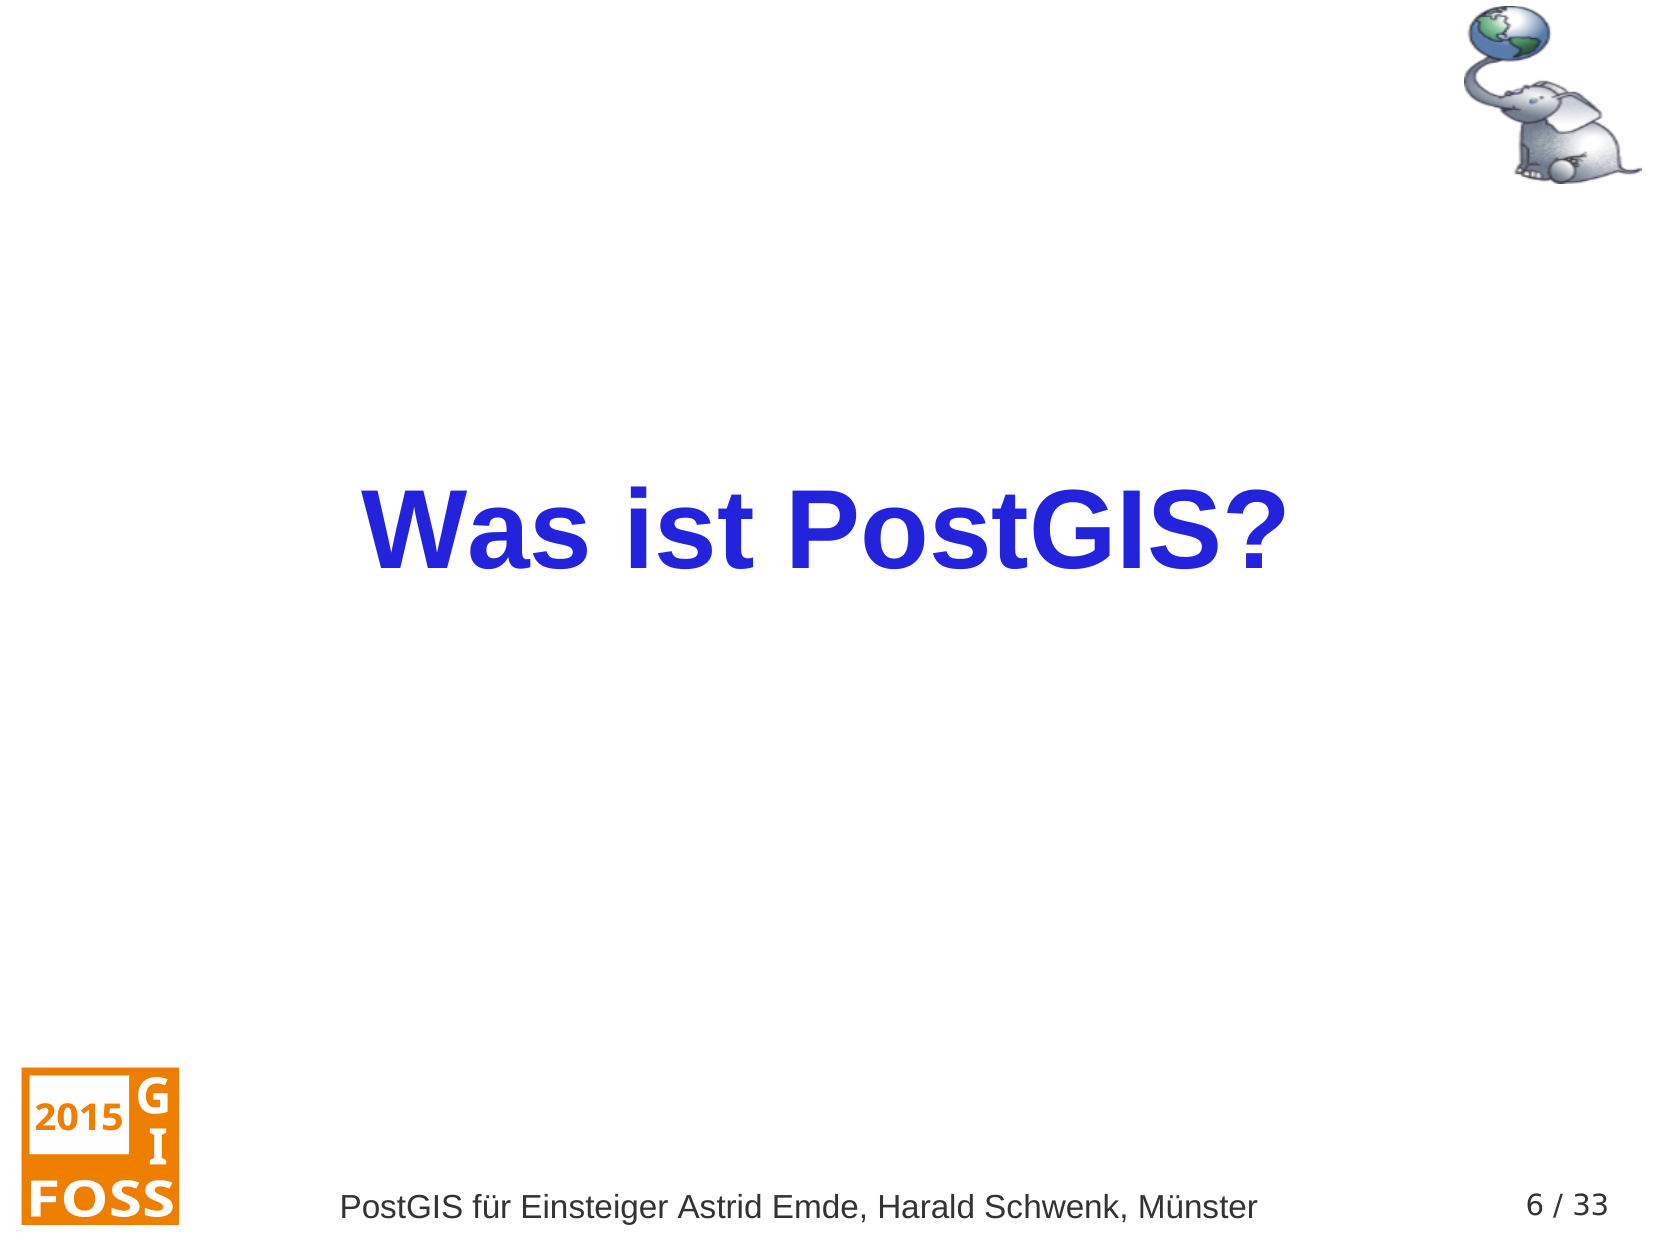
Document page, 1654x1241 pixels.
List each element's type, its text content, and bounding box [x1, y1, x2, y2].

picture [11, 1057, 189, 1235]
picture [1464, 6, 1642, 184]
subtitle Was ist PostGIS? [82, 49, 1571, 1010]
